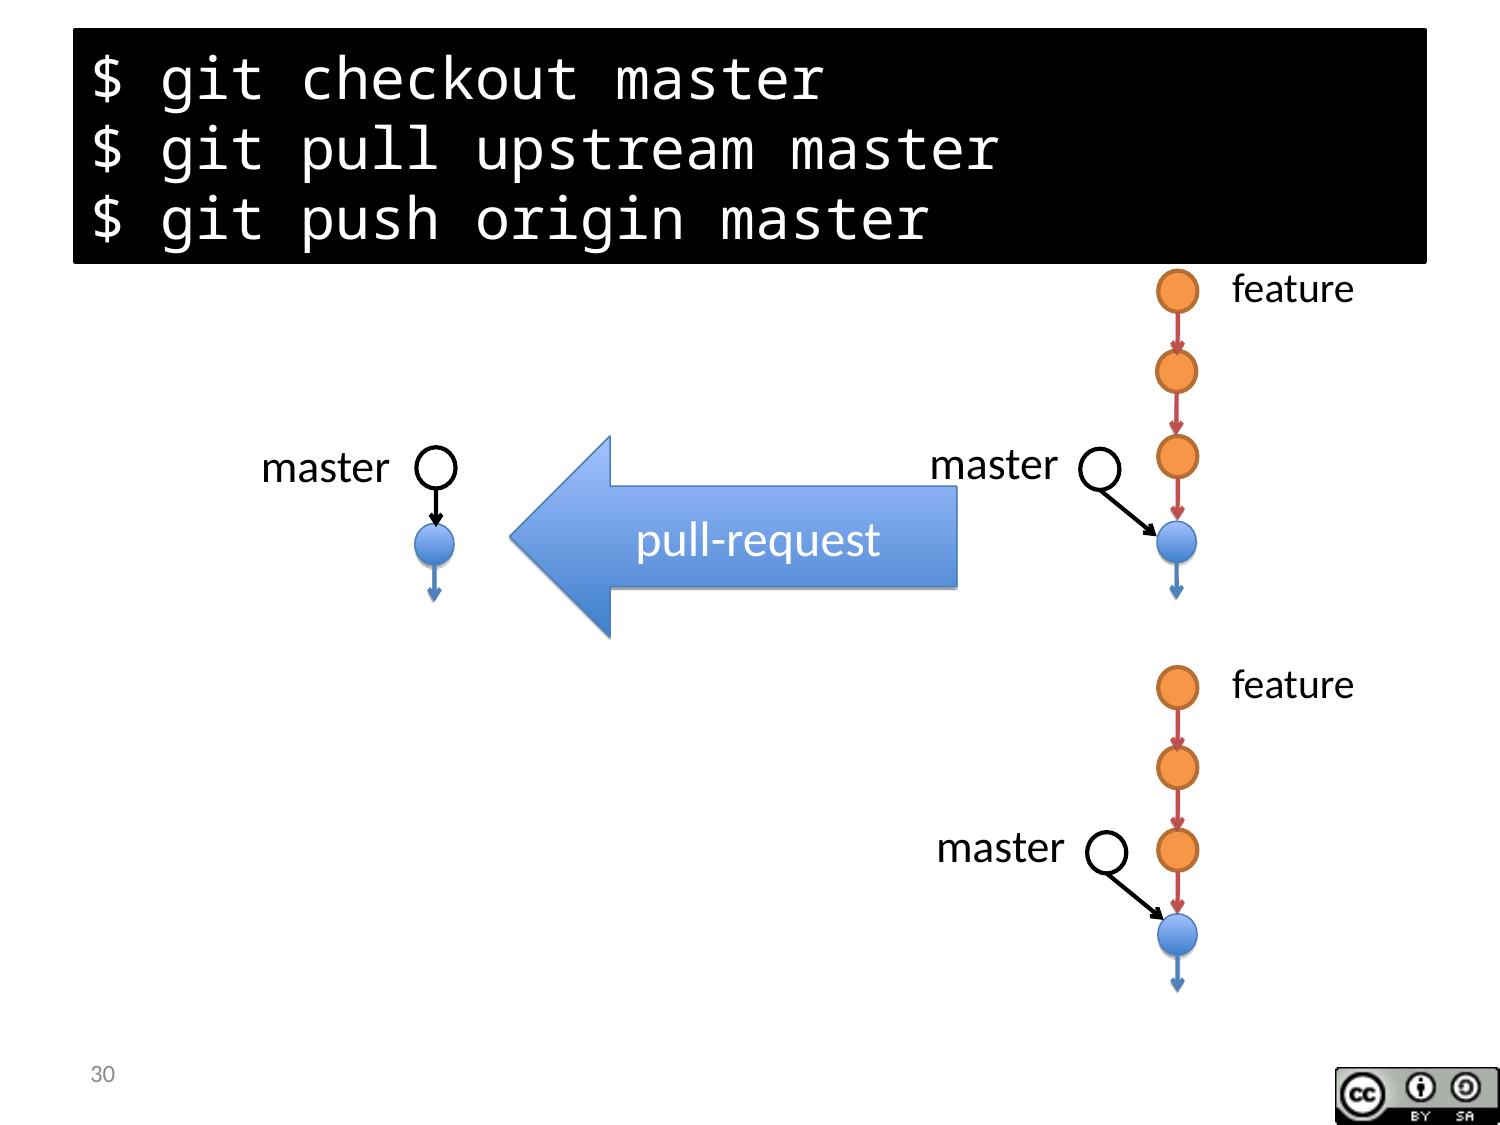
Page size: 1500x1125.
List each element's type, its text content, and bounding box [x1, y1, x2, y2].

text_box master [897, 426, 1091, 497]
text_box [1157, 351, 1197, 392]
title $ git checkout master $ git pull upstream master $ git push origin master [75, 29, 1425, 262]
text_box master [904, 809, 1097, 880]
text_box [1158, 667, 1198, 708]
slide_number <number> [75, 1042, 425, 1103]
text_box [1158, 747, 1198, 788]
text_box feature [1197, 264, 1390, 319]
text_box [1087, 832, 1198, 955]
picture [1335, 1067, 1500, 1125]
text_box master [229, 429, 422, 499]
text_box [414, 447, 456, 565]
text_box pull-request [509, 435, 957, 638]
text_box [1158, 829, 1198, 871]
text_box [1158, 270, 1198, 312]
text_box [1080, 448, 1197, 563]
text_box feature [1197, 649, 1390, 715]
text_box [1158, 435, 1198, 477]
